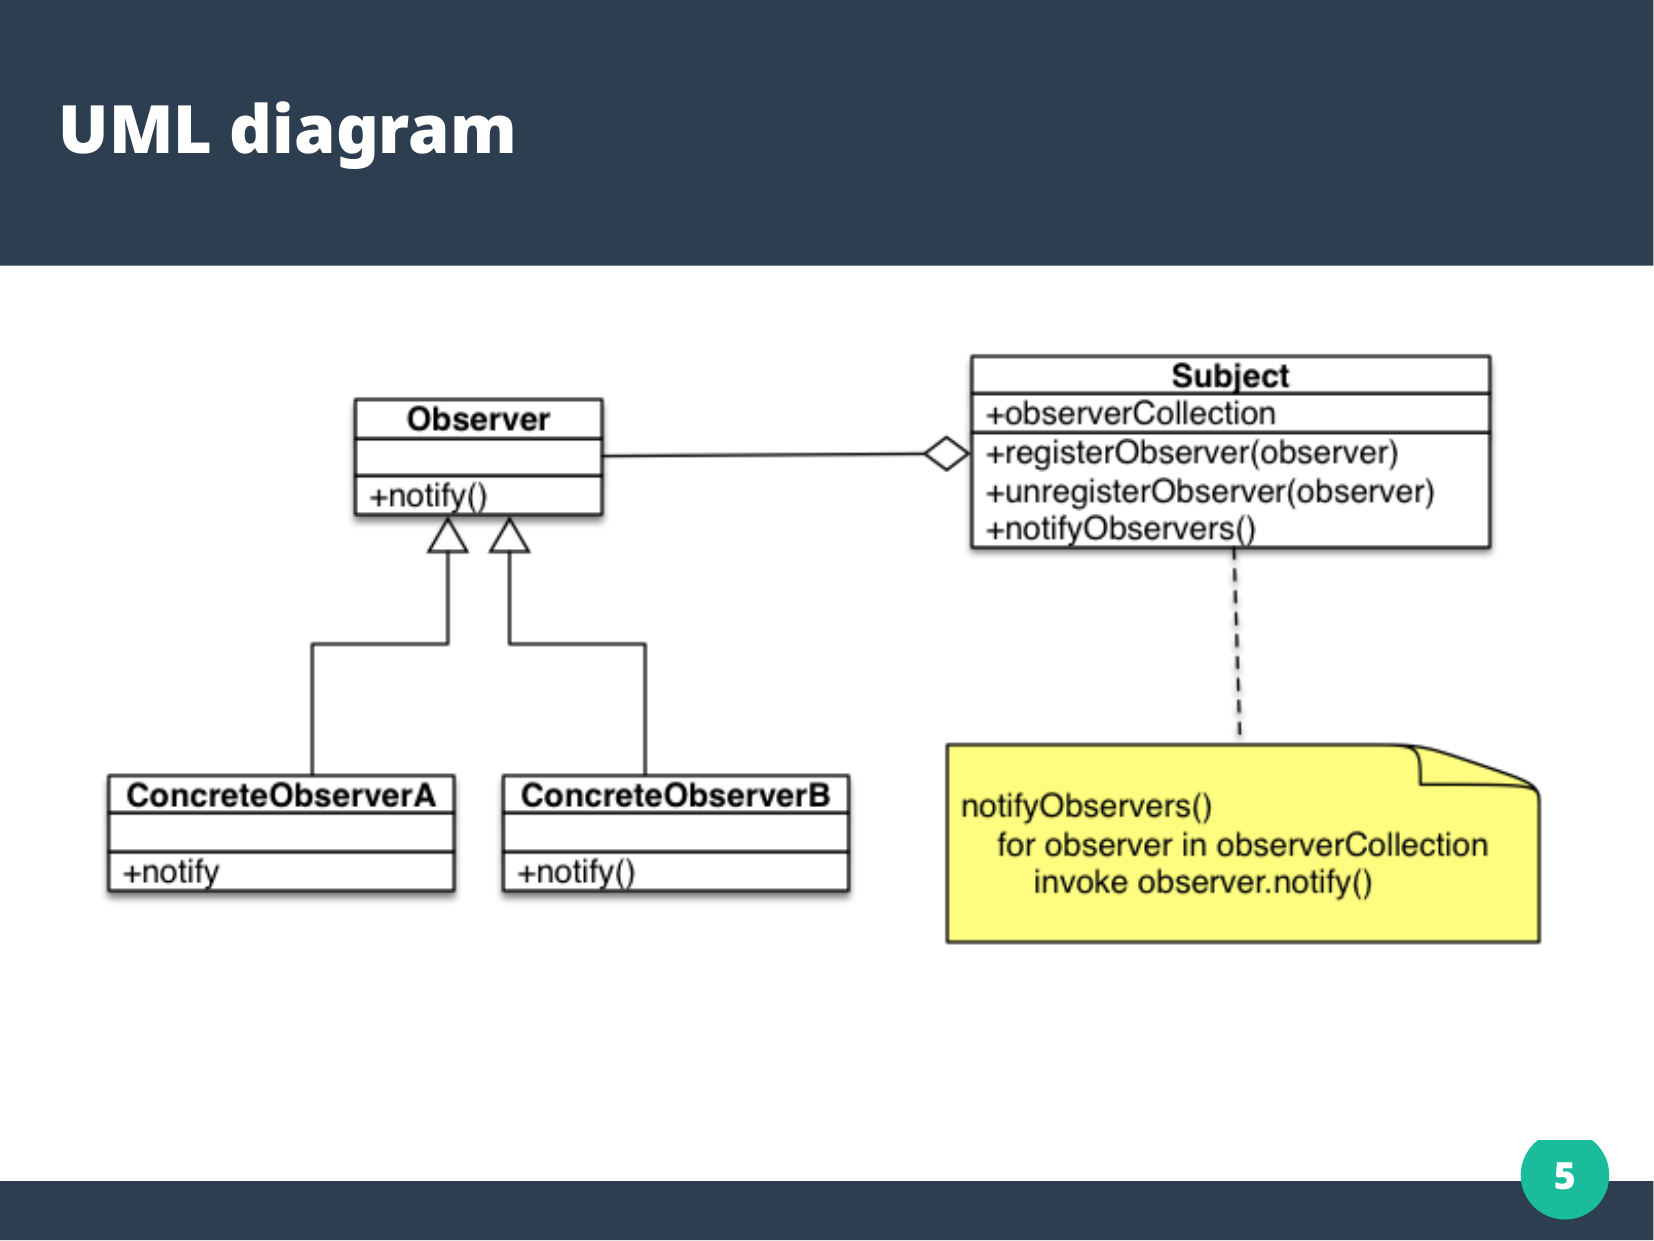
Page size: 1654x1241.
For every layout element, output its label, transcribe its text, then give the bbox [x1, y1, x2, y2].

picture [60, 326, 1654, 1141]
title UML diagram [59, 49, 1595, 207]
